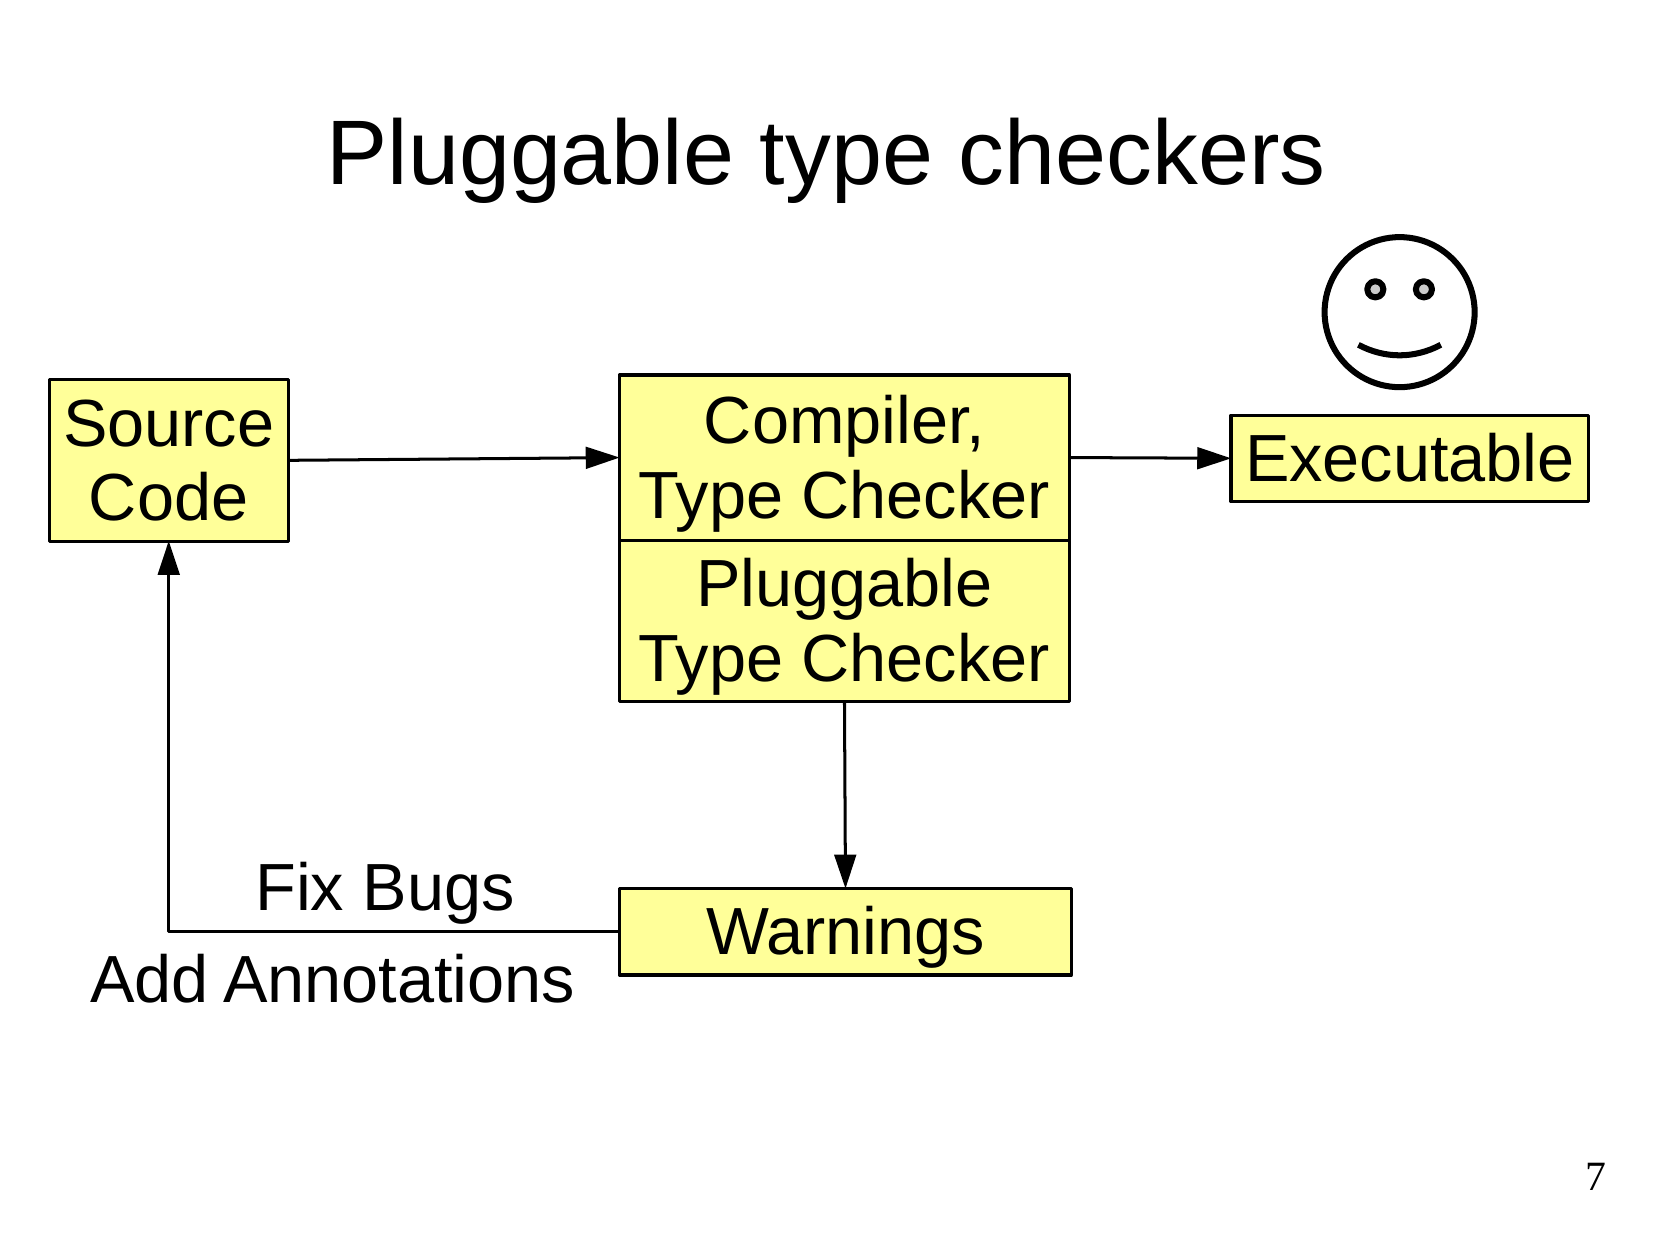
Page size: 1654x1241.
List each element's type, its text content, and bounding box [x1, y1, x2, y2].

text_box Warnings [619, 888, 1072, 976]
text_box Fix Bugs [240, 843, 531, 930]
text_box Pluggable Type Checker [619, 540, 1070, 702]
title Pluggable type checkers [82, 56, 1571, 250]
text_box Source Code [49, 379, 289, 542]
text_box [1324, 237, 1475, 388]
text_box Compiler, Type Checker [619, 375, 1070, 539]
text_box Add Annotations [75, 935, 593, 1025]
text_box Executable [1231, 415, 1589, 502]
